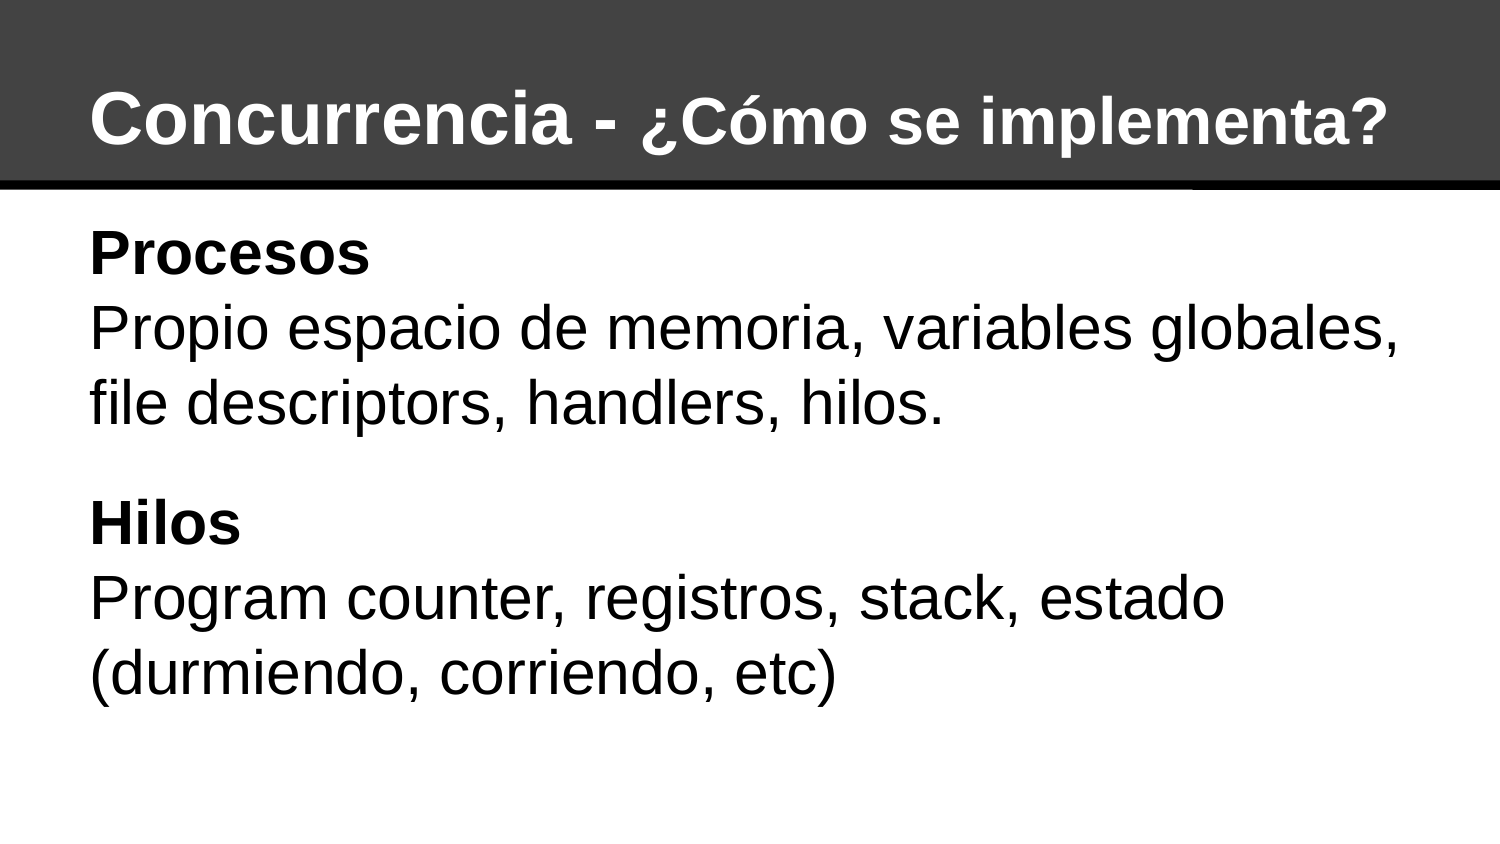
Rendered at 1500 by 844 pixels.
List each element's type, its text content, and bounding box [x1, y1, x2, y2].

text_box Procesos Propio espacio de memoria, variables globales, file descriptors, handlers, hilos. Hilos Program counter, registros, stack, estado (durmiendo, corriendo, etc) [74, 196, 1425, 808]
text_box Concurrencia - ¿Cómo se implementa? [74, 33, 1425, 175]
